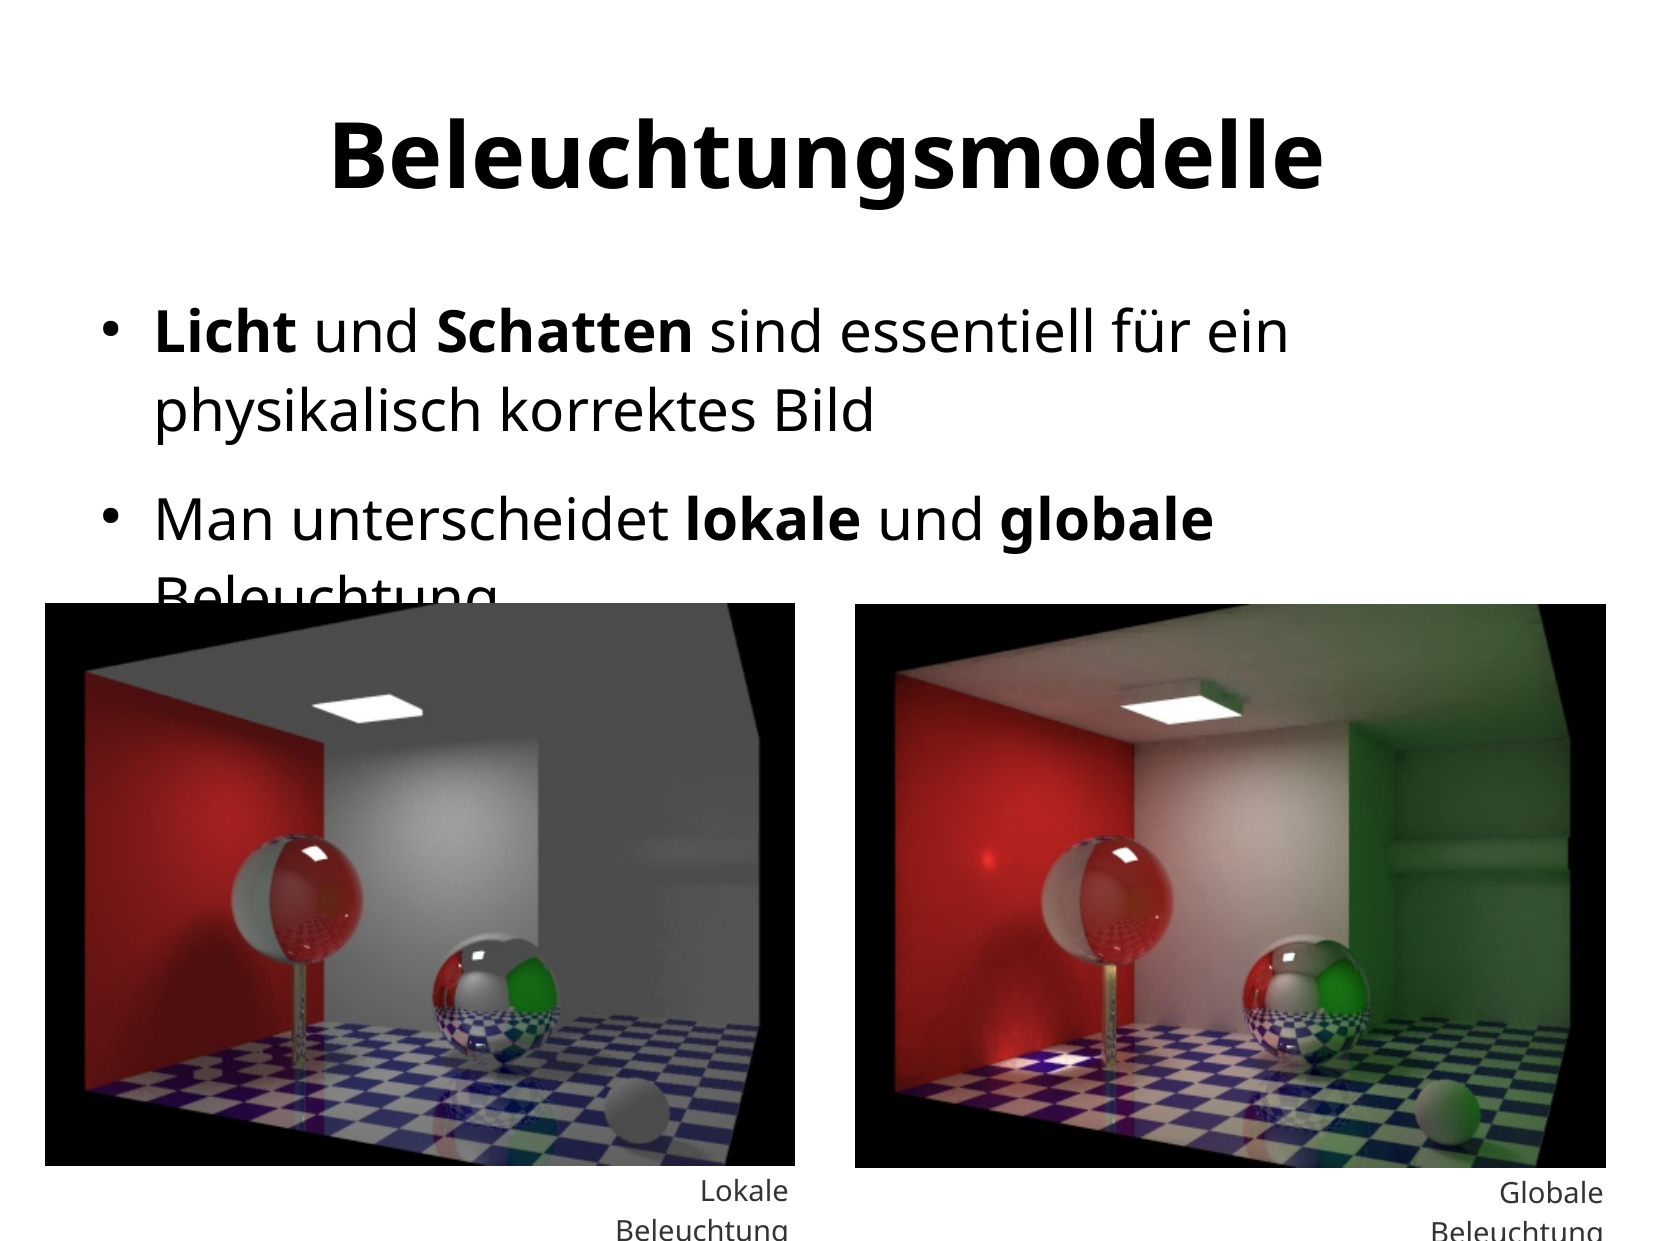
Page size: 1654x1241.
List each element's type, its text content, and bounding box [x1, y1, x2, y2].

title Beleuchtungsmodelle [82, 49, 1571, 257]
list Licht und Schatten sind essentiell für ein physikalisch korrektes Bild Man unterscheidet lokale und globale Beleuchtung [82, 290, 1571, 1109]
picture [45, 603, 795, 1166]
text_box Lokale Beleuchtung [533, 1170, 790, 1216]
picture [855, 604, 1606, 1168]
text_box Globale Beleuchtung [1320, 1172, 1605, 1210]
